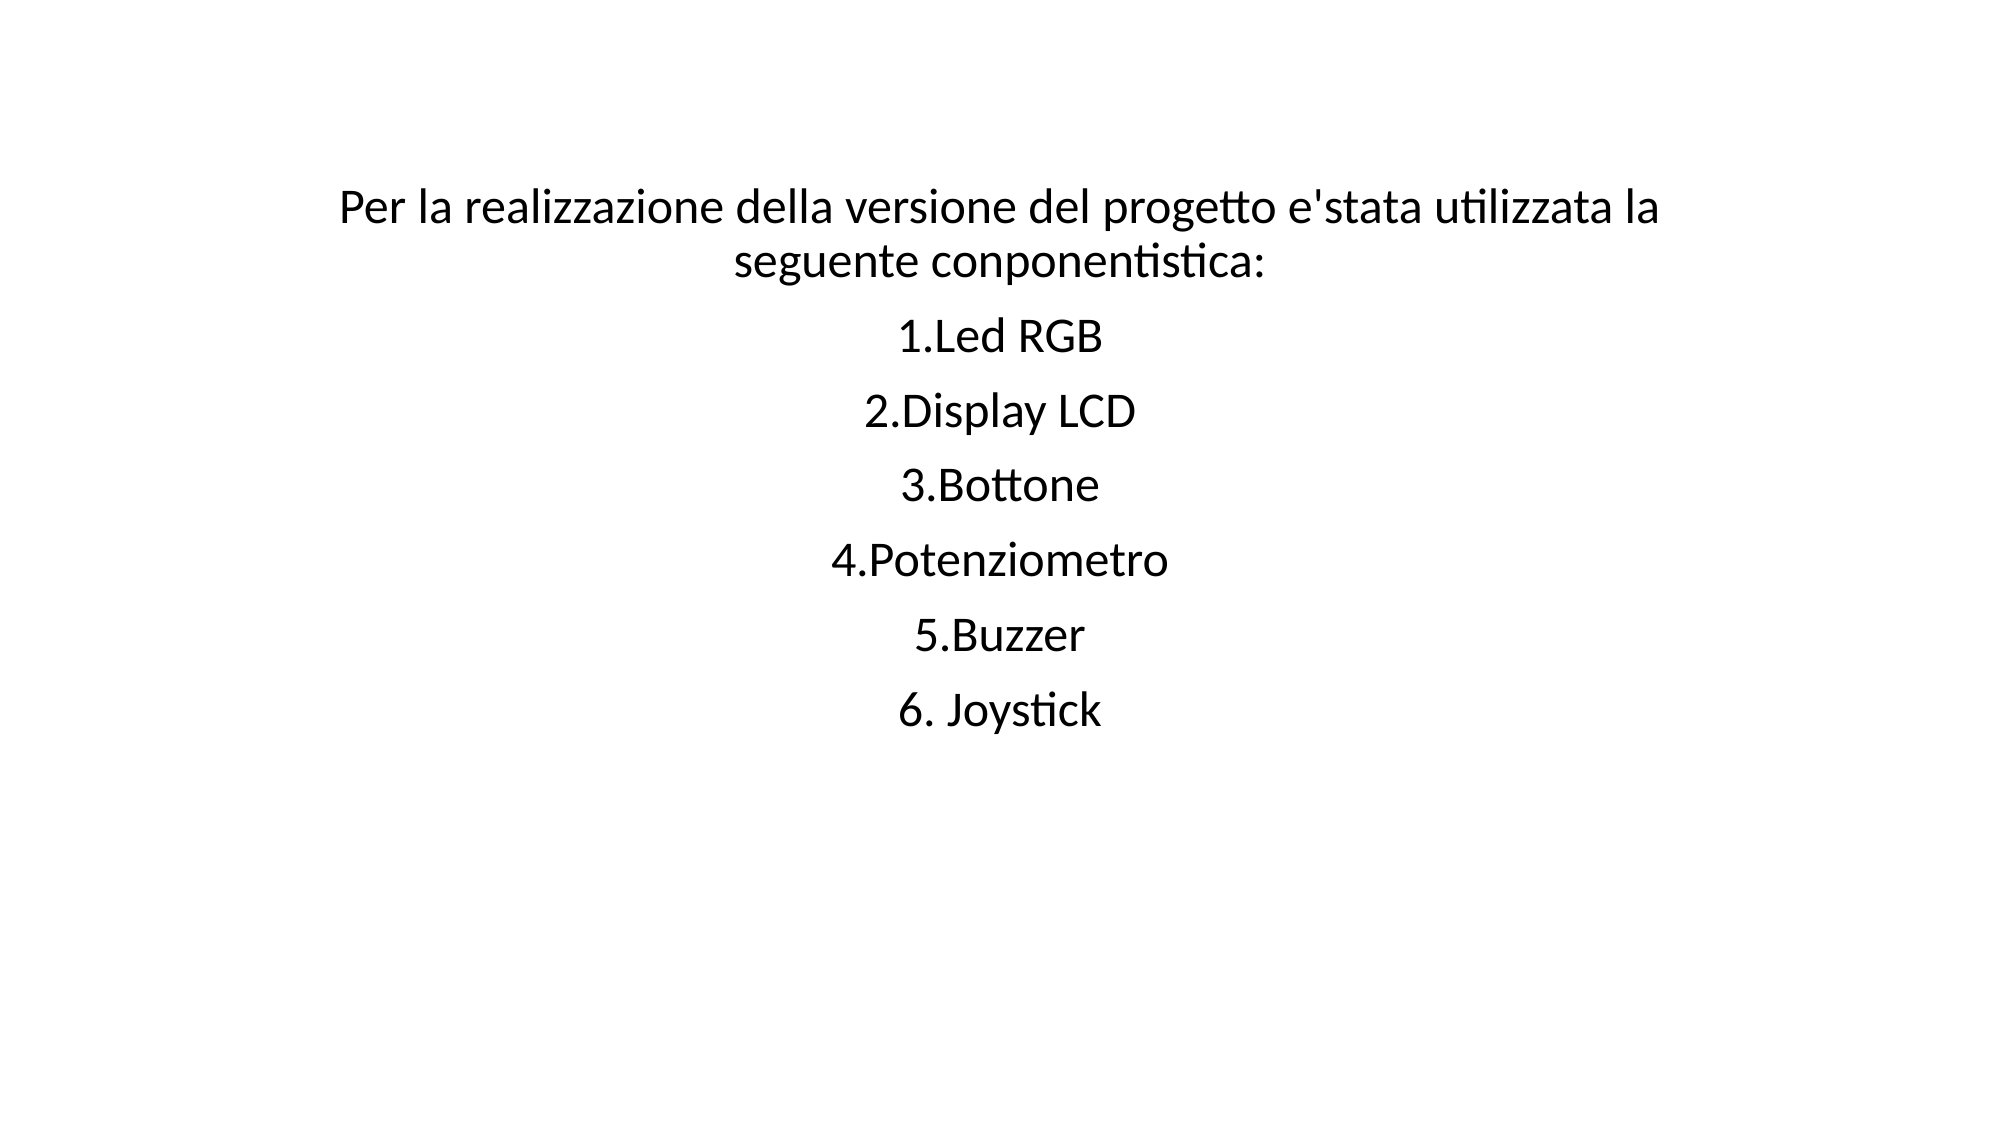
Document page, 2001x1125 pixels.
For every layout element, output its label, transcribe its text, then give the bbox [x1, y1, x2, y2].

subtitle Per la realizzazione della versione del progetto e'stata utilizzata la seguente conponentistica: 1.Led RGB 2.Display LCD 3.Bottone 4.Potenziometro 5.Buzzer 6. Joystick [249, 172, 1750, 863]
